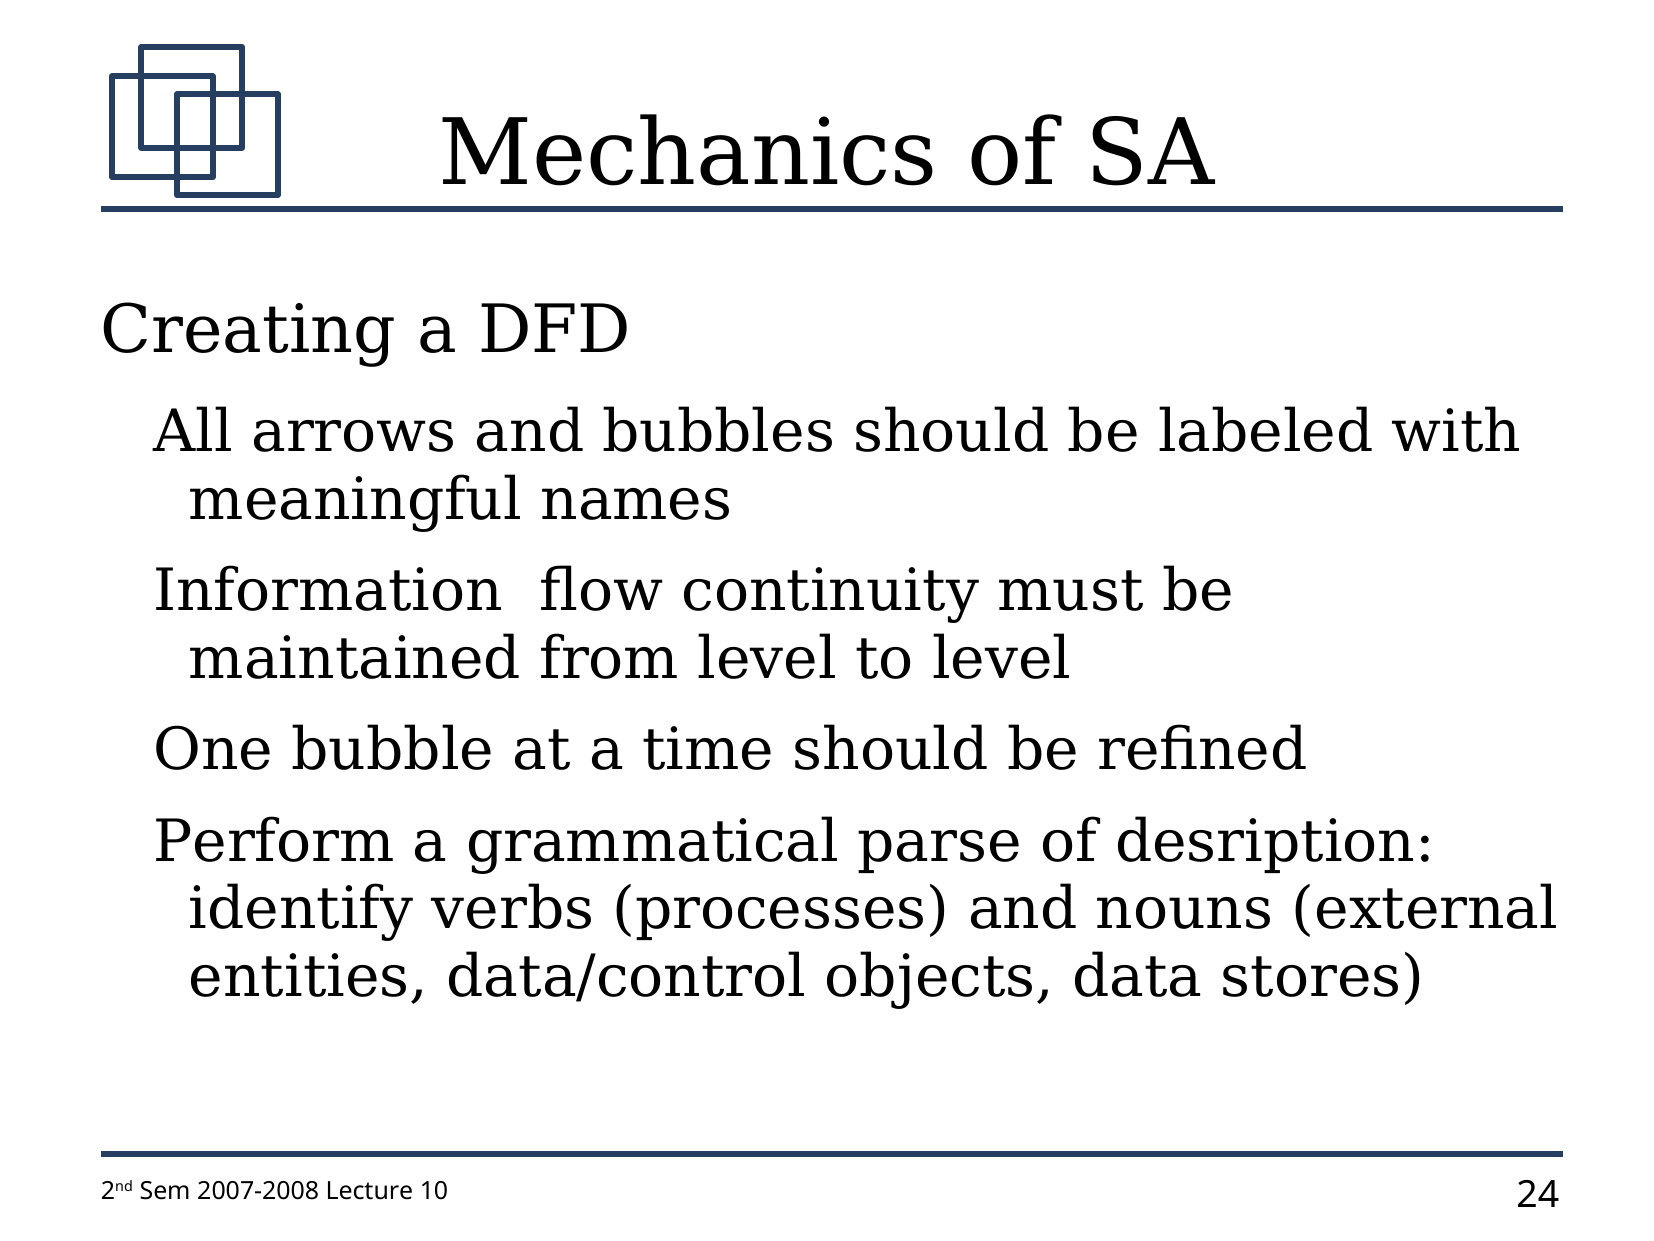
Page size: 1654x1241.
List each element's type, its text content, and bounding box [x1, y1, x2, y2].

title Mechanics of SA [82, 49, 1571, 257]
list Creating a DFD All arrows and bubbles should be labeled with meaningful names Information flow continuity must be maintained from level to level One bubble at a time should be refined Perform a grammatical parse of desription: identify verbs (processes) and nouns (external entities, data/control objects, data stores) [82, 290, 1571, 1109]
